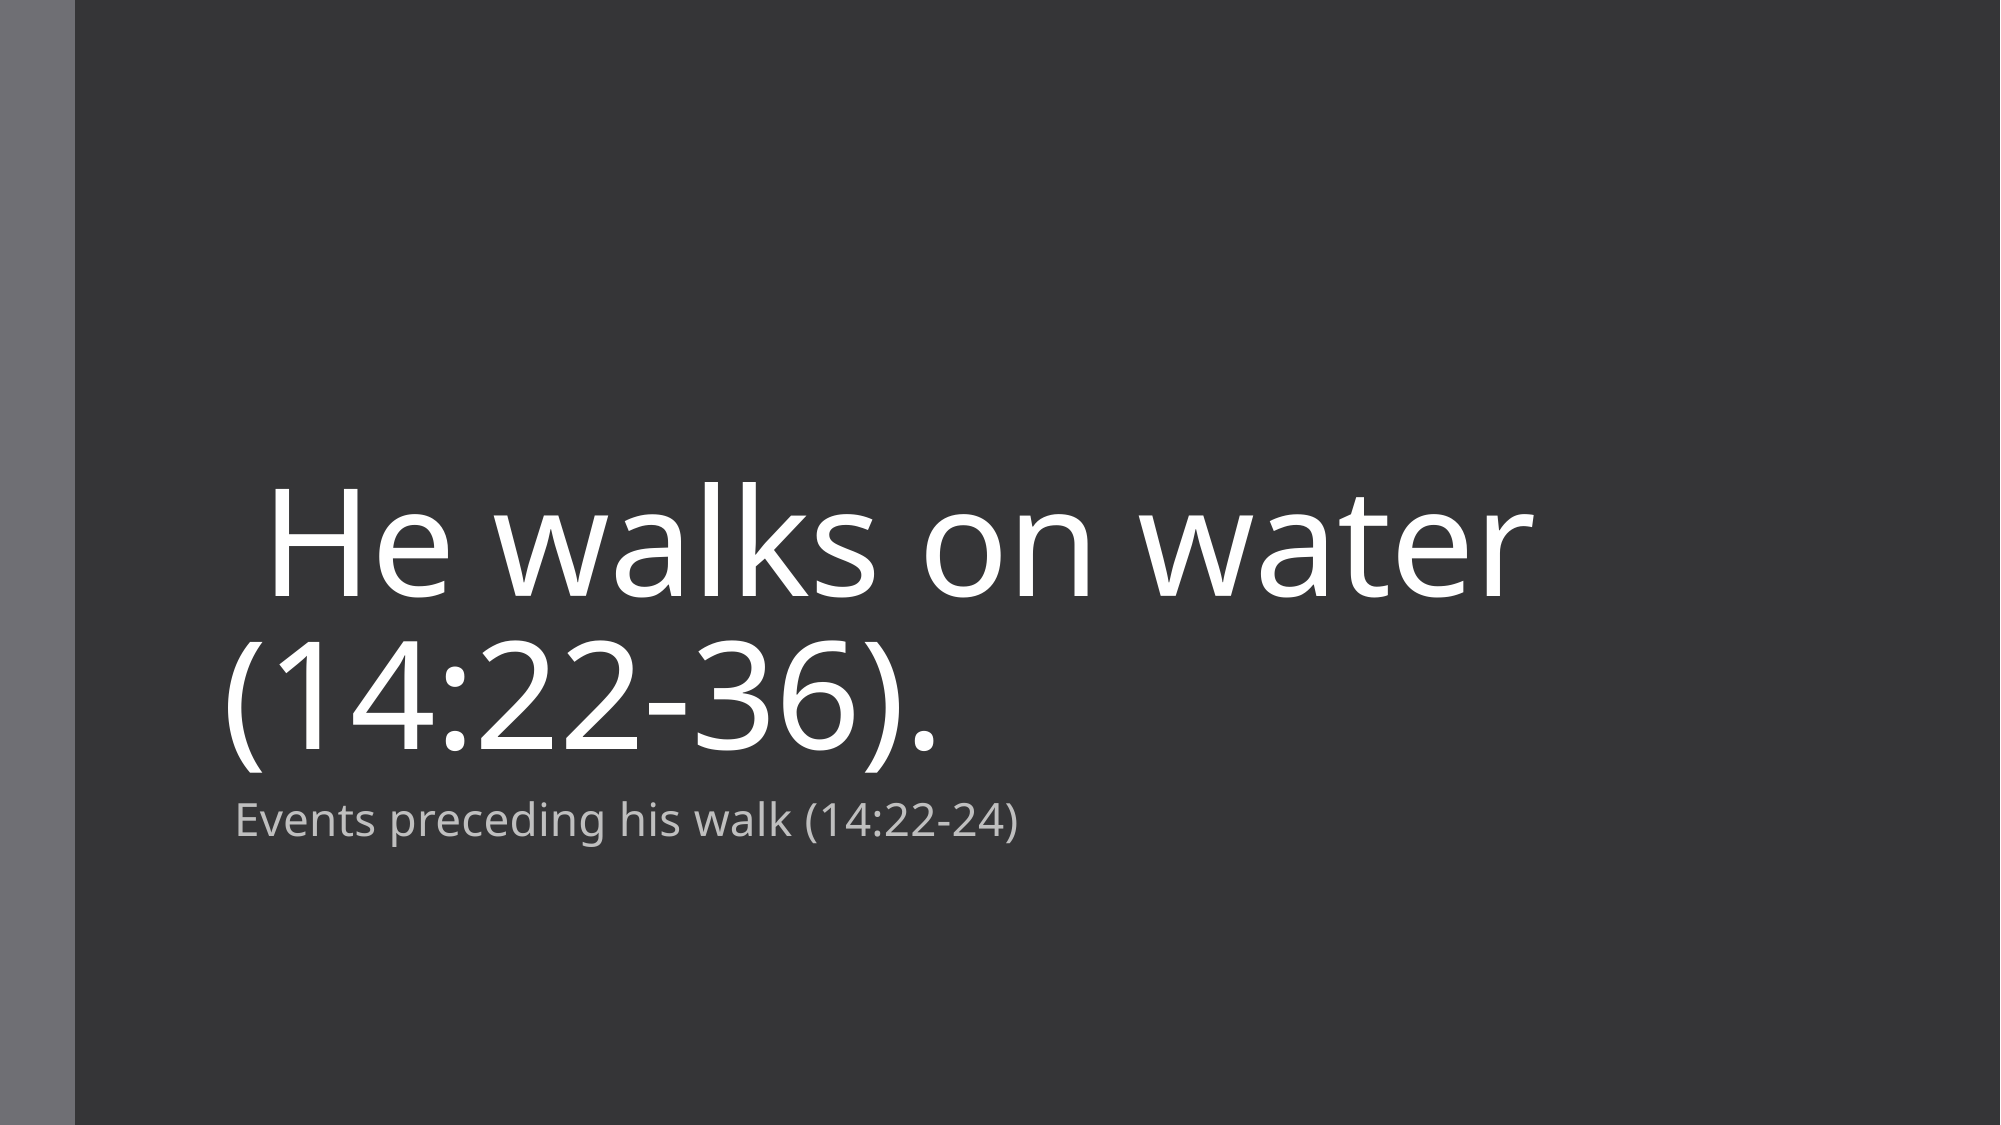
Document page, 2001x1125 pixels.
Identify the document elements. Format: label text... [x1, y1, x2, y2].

subtitle Events preceding his walk (14:22-24) [206, 787, 1752, 1066]
title He walks on water (14:22-36). [206, 124, 1752, 787]
